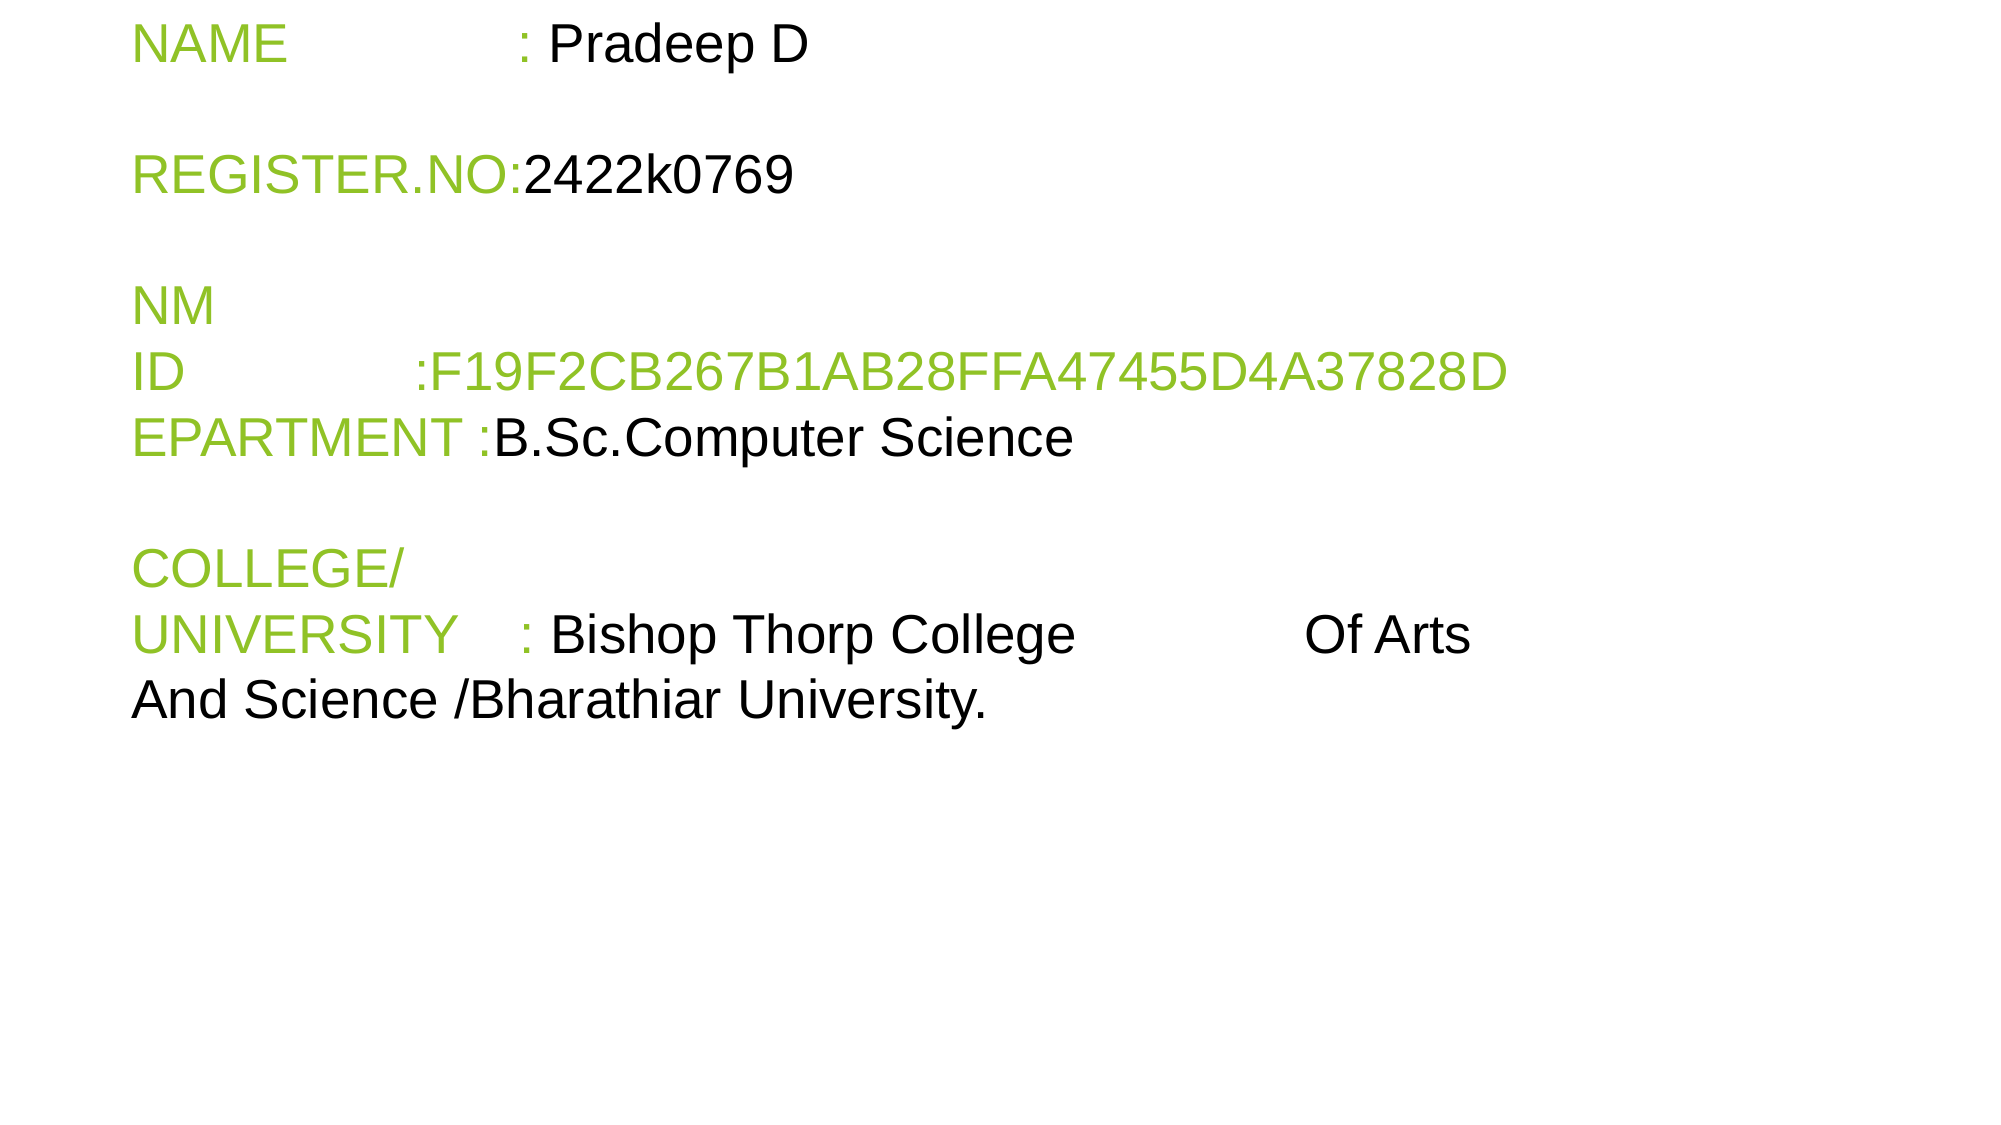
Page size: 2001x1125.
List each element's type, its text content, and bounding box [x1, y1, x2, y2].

title NAME : Pradeep D REGISTER.NO:2422k0769 NM ID :F19F2CB267B1AB28FFA47455D4A37828DEPARTMENT :B.Sc.Computer Science COLLEGE/ UNIVERSITY : Bishop Thorp College Of Arts And Science /Bharathiar University. [116, 0, 1527, 940]
